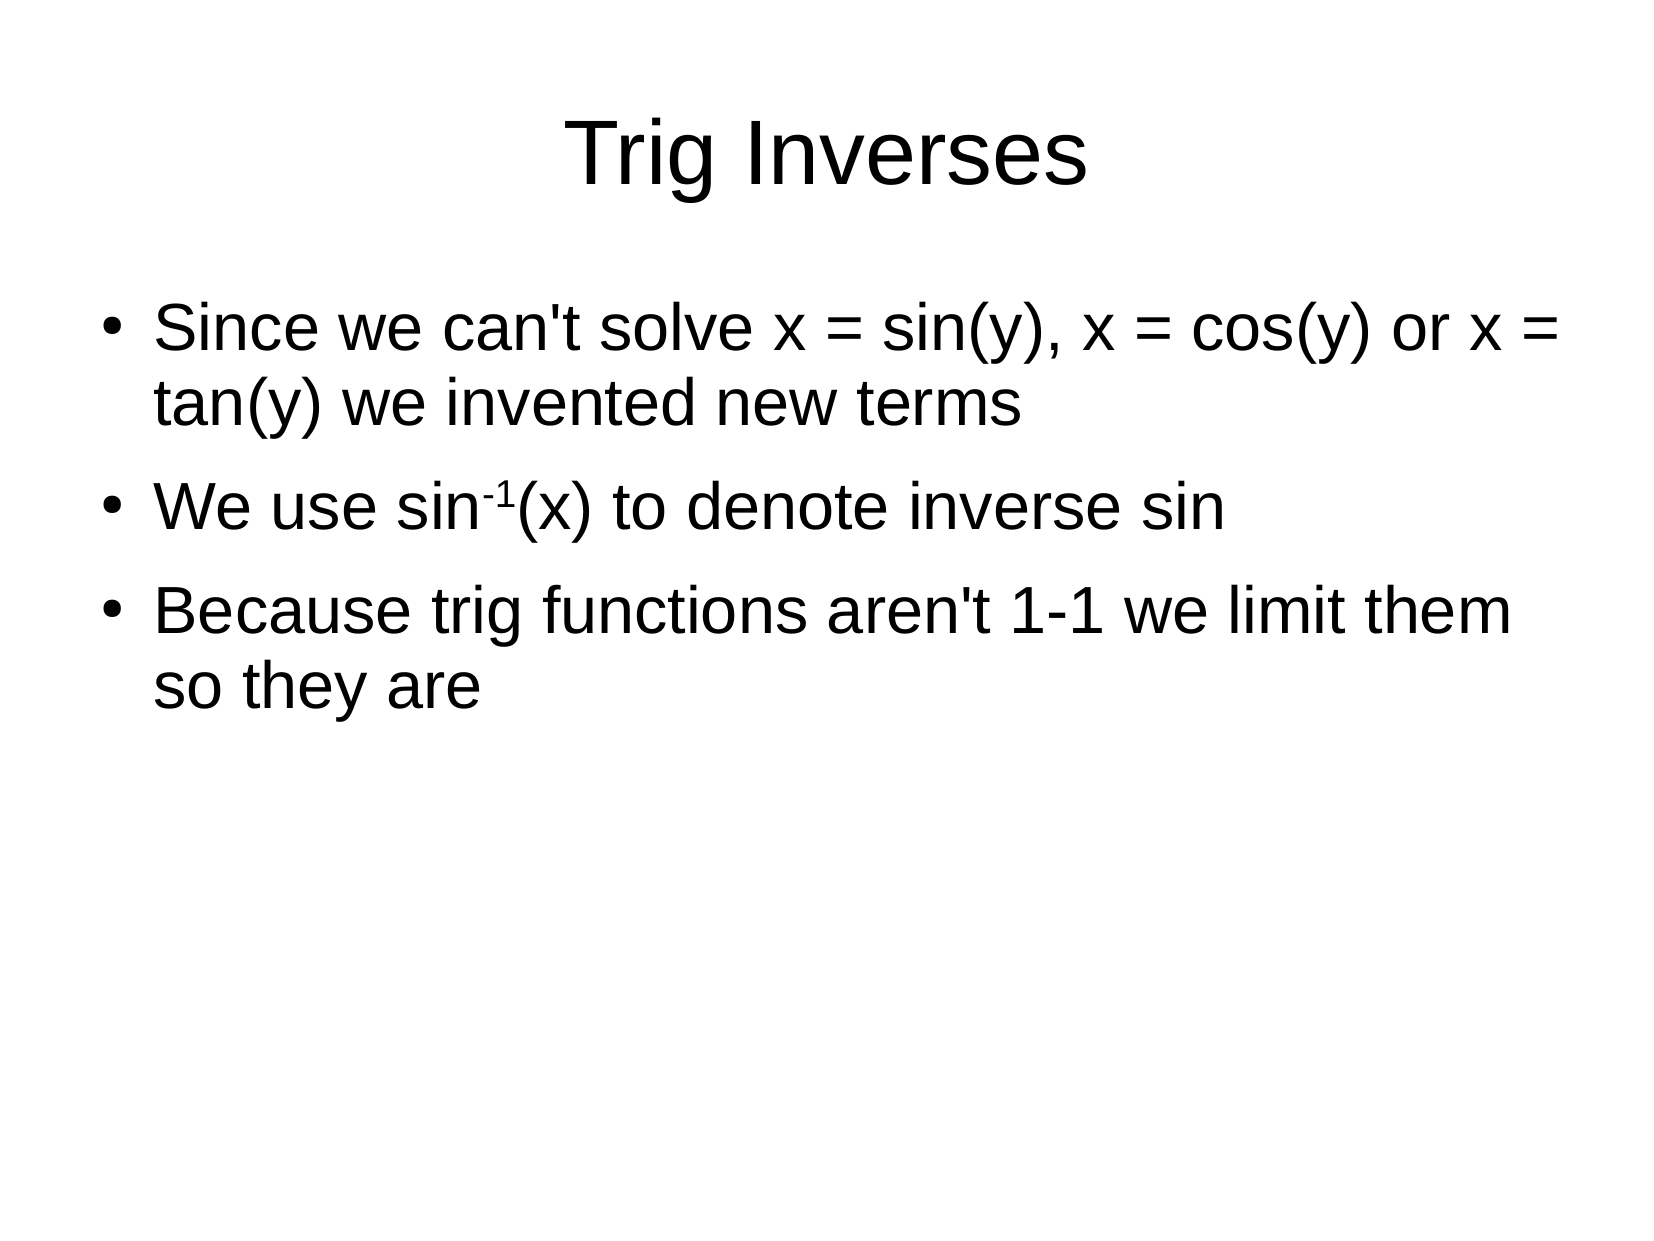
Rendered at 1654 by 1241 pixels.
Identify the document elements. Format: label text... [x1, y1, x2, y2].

title Trig Inverses [82, 49, 1571, 257]
list Since we can't solve x = sin(y), x = cos(y) or x = tan(y) we invented new terms We use sin-1(x) to denote inverse sin Because trig functions aren't 1-1 we limit them so they are [82, 290, 1571, 1109]
